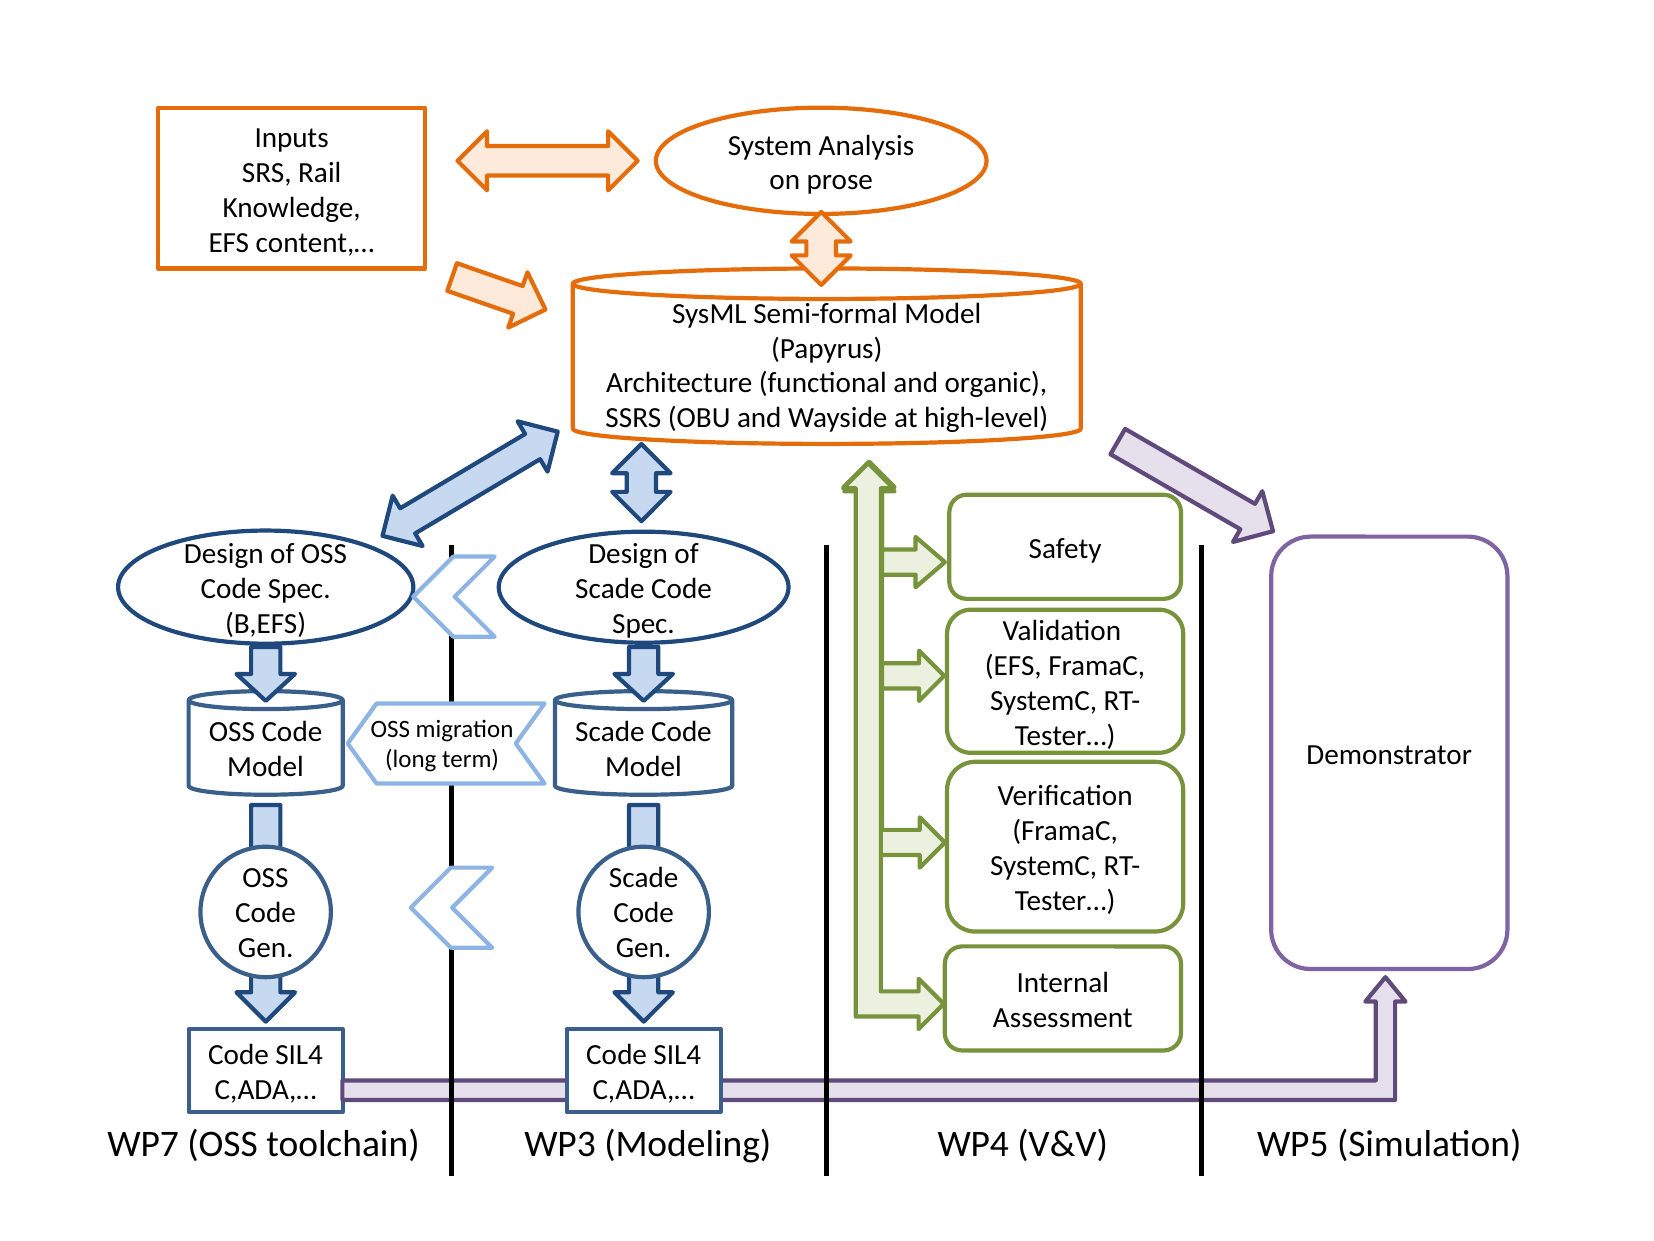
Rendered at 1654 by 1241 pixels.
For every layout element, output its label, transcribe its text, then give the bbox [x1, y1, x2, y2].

text_box Verification (FramaC, SystemC, RT-Tester…) [947, 761, 1184, 932]
text_box WP5 (Simulation) [1242, 1111, 1537, 1172]
text_box [1204, 977, 1406, 1100]
text_box Code SIL4 C,ADA,… [188, 1029, 343, 1112]
text_box [614, 972, 673, 1022]
text_box Internal Assessment [944, 946, 1182, 1051]
text_box Inputs SRS, Rail Knowledge, EFS content,… [158, 107, 426, 269]
text_box WP4 (V&V) [922, 1111, 1123, 1172]
text_box [612, 443, 671, 522]
text_box [614, 647, 673, 701]
text_box OSS Code Model [188, 701, 343, 795]
text_box Demonstrator [1271, 536, 1508, 970]
text_box [413, 556, 495, 637]
text_box [342, 1080, 449, 1100]
text_box [721, 1080, 824, 1100]
text_box System Analysis on prose [655, 107, 987, 214]
text_box [242, 805, 289, 851]
text_box OSS migration (long term) [355, 705, 529, 781]
text_box [843, 462, 945, 1030]
text_box Design of OSS Code Spec. (B,EFS) [118, 530, 414, 644]
text_box [829, 1080, 1199, 1100]
text_box [375, 703, 545, 726]
text_box OSS Code Gen. [200, 851, 331, 972]
text_box Scade Code Model [555, 701, 733, 795]
text_box Safety [949, 494, 1182, 599]
text_box Scade Code Gen. [578, 851, 709, 972]
text_box [454, 1080, 566, 1100]
text_box Validation (EFS, FramaC, SystemC, RT-Tester…) [947, 609, 1184, 753]
text_box [791, 211, 851, 285]
text_box [410, 867, 493, 948]
text_box Code SIL4 C,ADA,… [566, 1029, 721, 1112]
text_box [236, 647, 295, 701]
text_box [457, 131, 638, 191]
text_box [382, 421, 558, 547]
text_box WP7 (OSS toolchain) [92, 1111, 435, 1172]
text_box SysML Semi-formal Model (Papyrus) Architecture (functional and organic), SSRS (OBU and Wayside at high-level) [572, 285, 1081, 444]
text_box Design of Scade Code Spec. [498, 531, 789, 643]
text_box [374, 761, 545, 784]
text_box [620, 805, 667, 851]
text_box [1110, 428, 1274, 542]
text_box WP3 (Modeling) [509, 1111, 787, 1172]
text_box [347, 733, 355, 754]
text_box [236, 972, 295, 1022]
text_box [447, 263, 546, 328]
